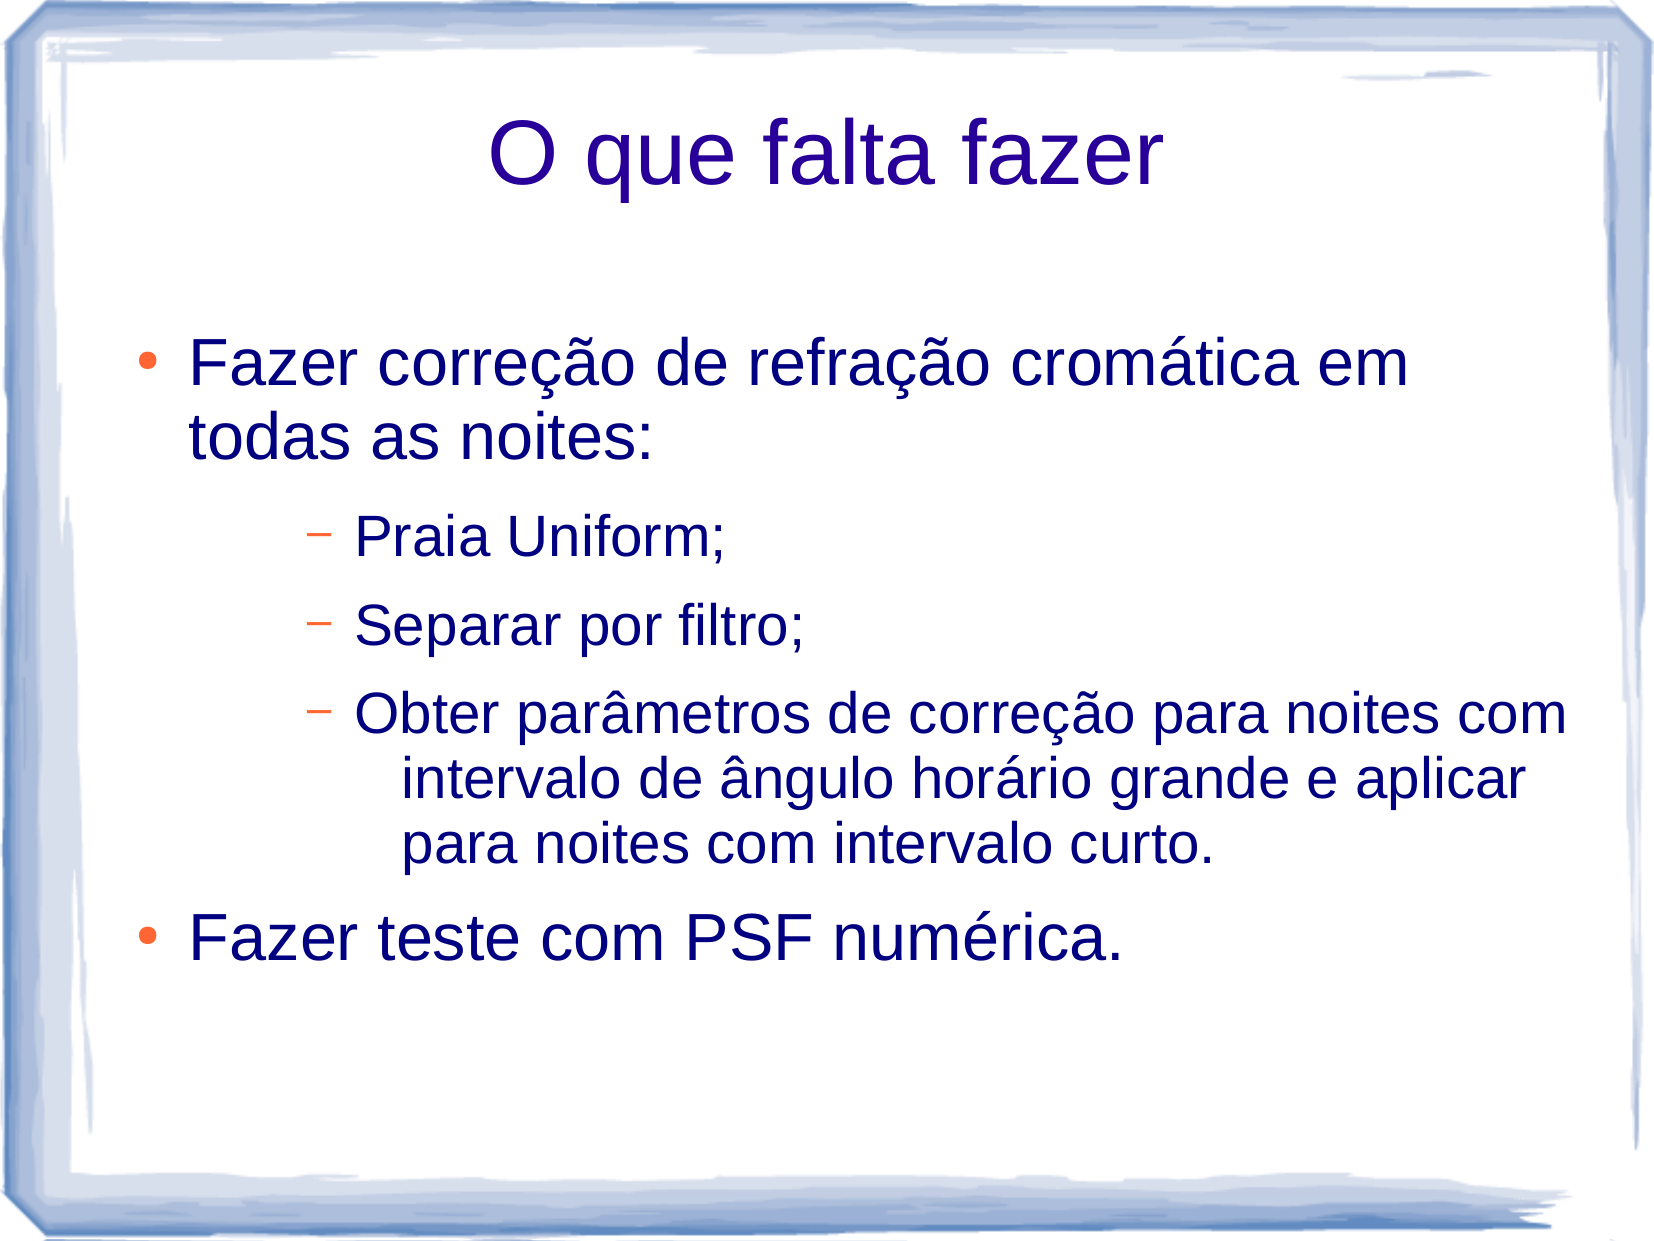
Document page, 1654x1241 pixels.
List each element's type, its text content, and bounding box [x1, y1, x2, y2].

picture [0, 0, 1654, 1241]
list Fazer correção de refração cromática em todas as noites: Praia Uniform; Separar por filtro; Obter parâmetros de correção para noites com intervalo de ângulo horário grande e aplicar para noites com intervalo curto. Fazer teste com PSF numérica. [118, 324, 1571, 1045]
title O que falta fazer [82, 49, 1571, 257]
